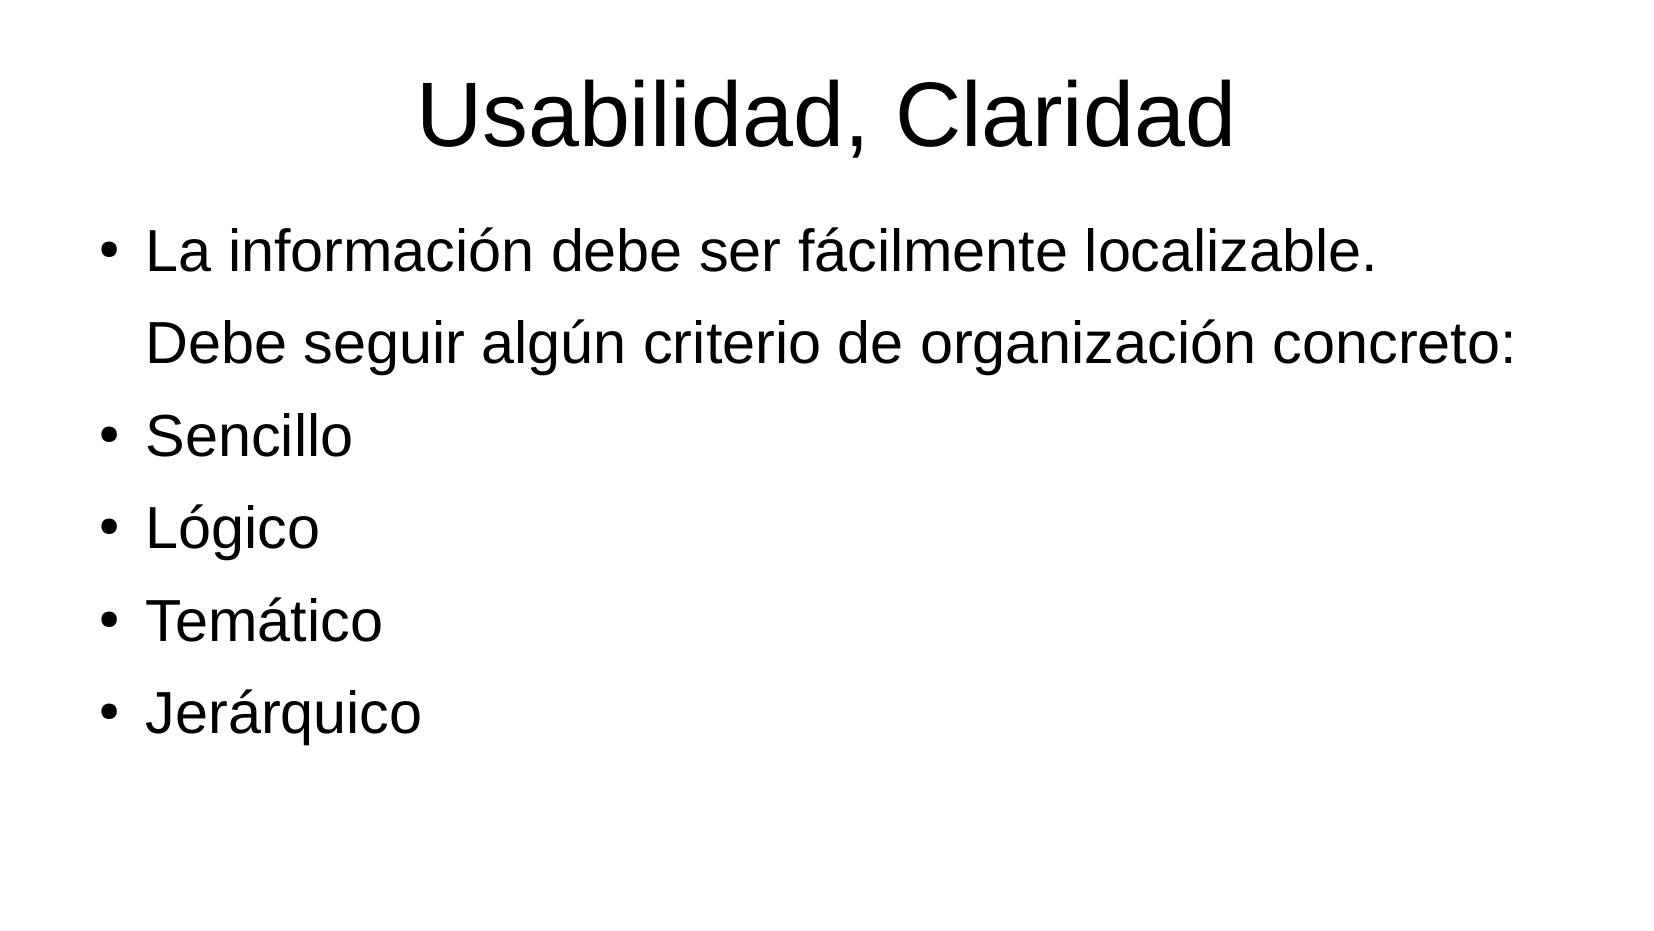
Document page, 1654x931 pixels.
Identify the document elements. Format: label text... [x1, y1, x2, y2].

title Usabilidad, Claridad [82, 37, 1571, 193]
list La información debe ser fácilmente localizable. Debe seguir algún criterio de organización concreto: Sencillo Lógico Temático Jerárquico [82, 217, 1571, 758]
